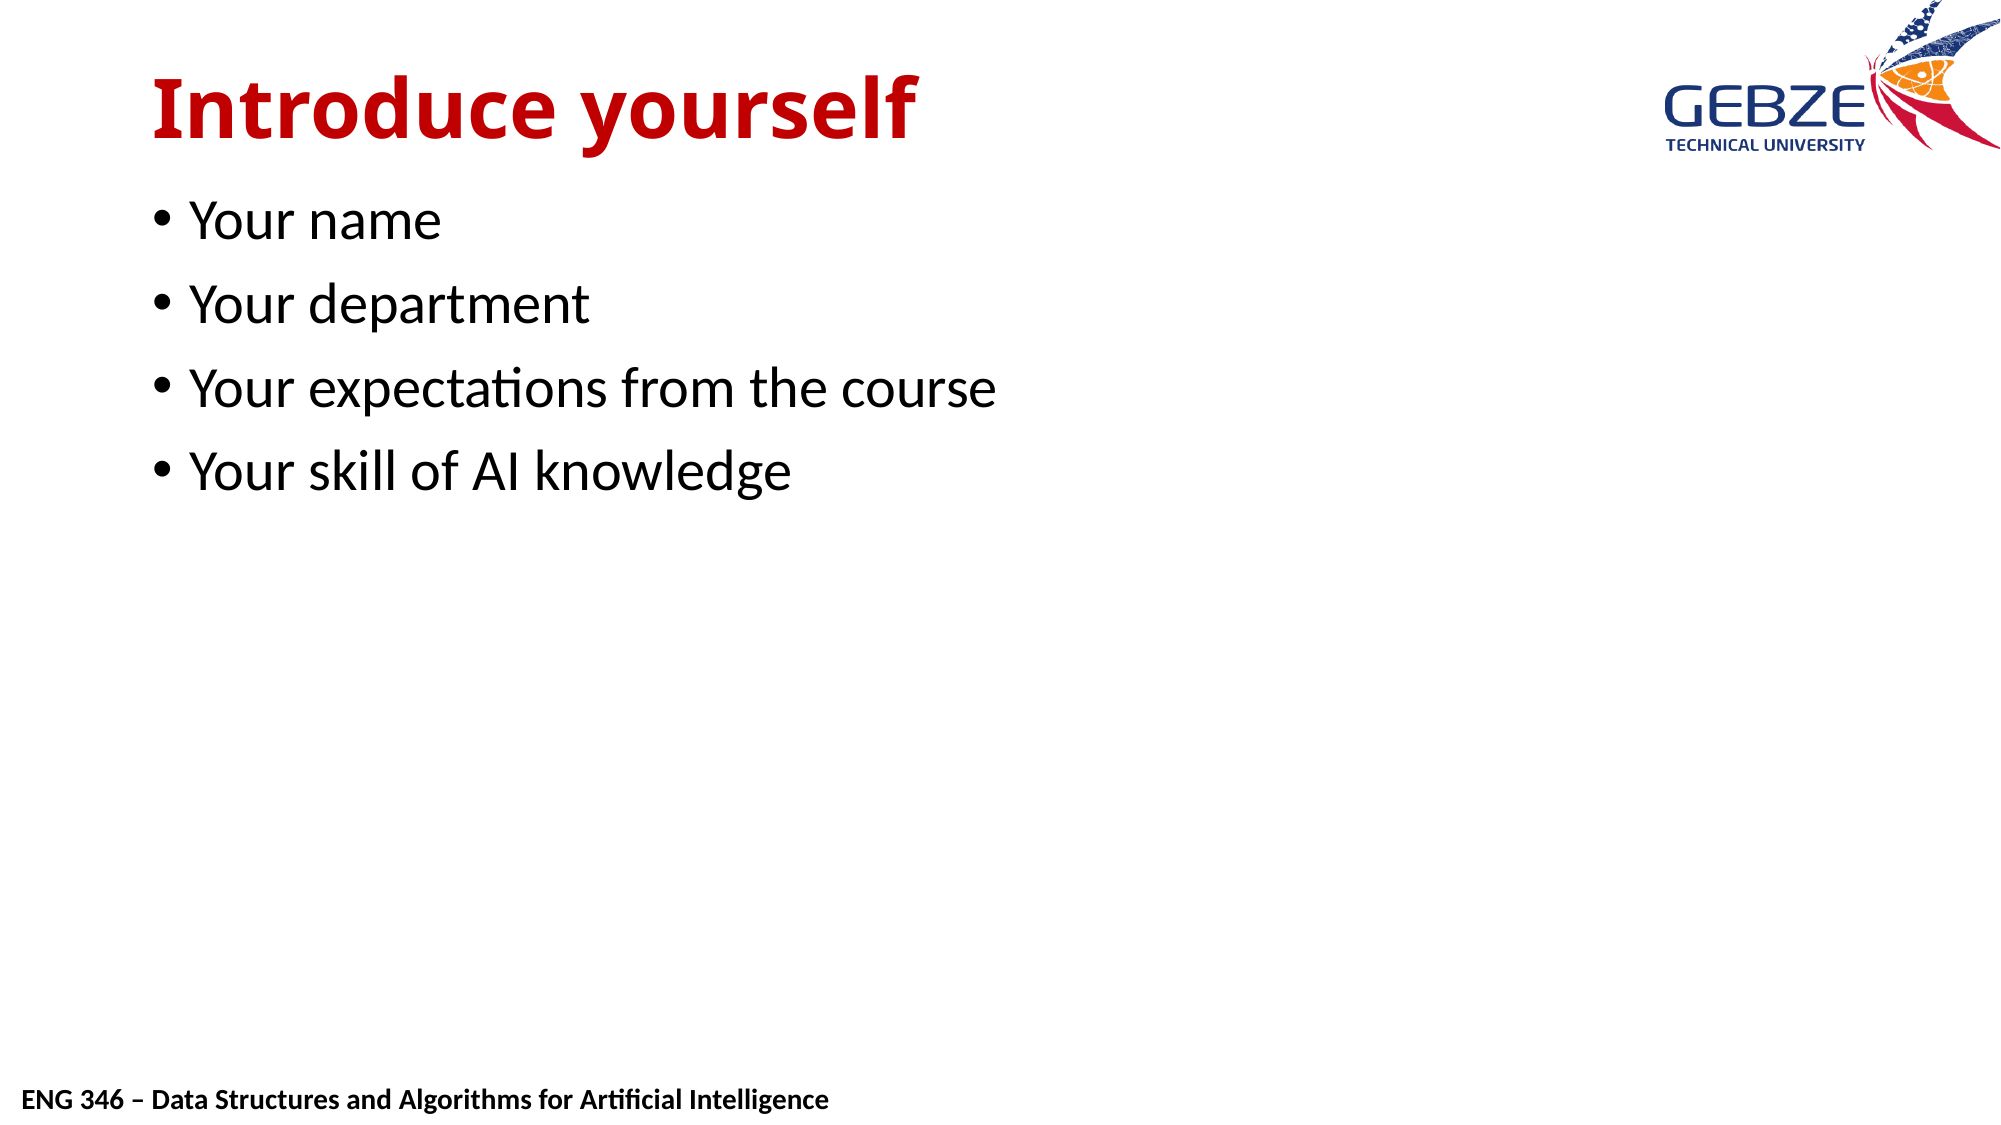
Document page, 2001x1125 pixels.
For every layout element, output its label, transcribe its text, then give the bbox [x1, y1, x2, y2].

title Introduce yourself [137, 59, 1862, 165]
list Your name Your department Your expectations from the course Your skill of AI knowledge [137, 181, 1862, 1013]
picture [1665, 0, 2001, 151]
